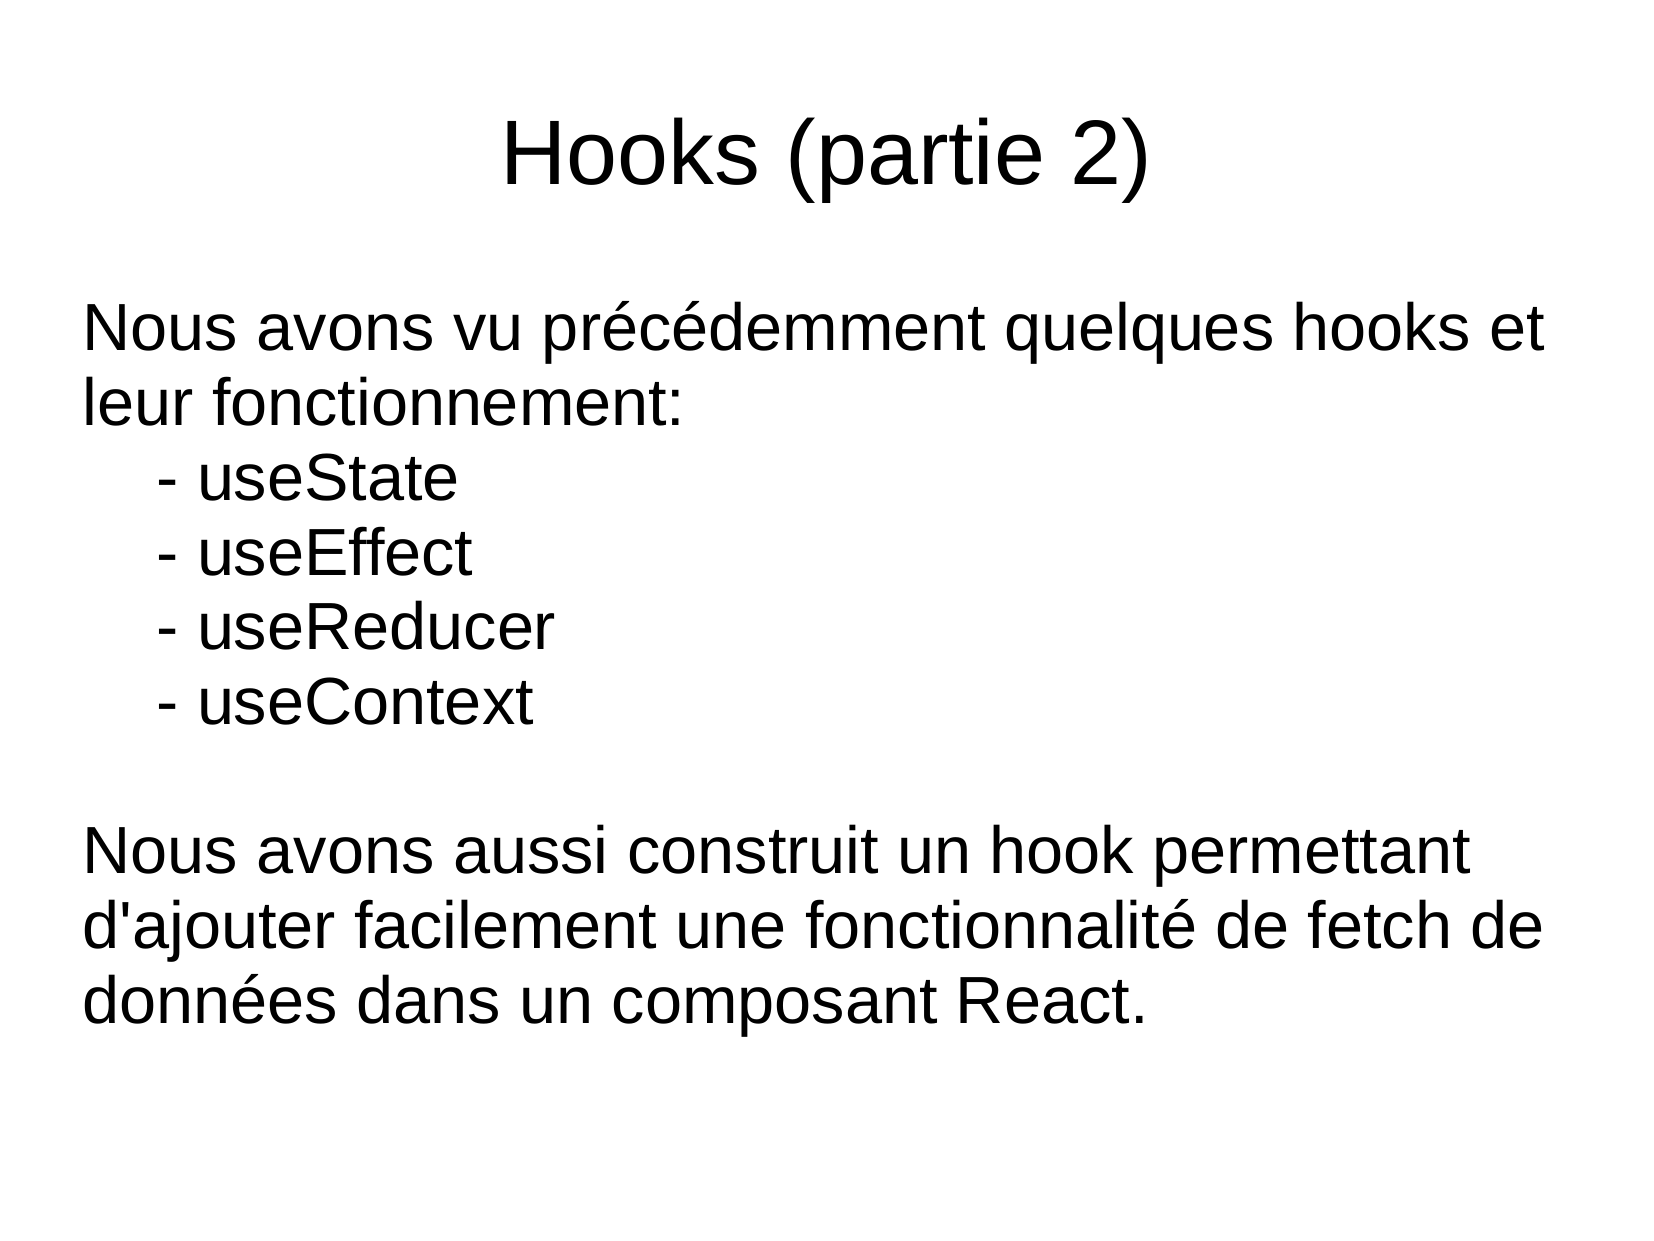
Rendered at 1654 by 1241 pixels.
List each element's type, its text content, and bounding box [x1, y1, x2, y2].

subtitle Nous avons vu précédemment quelques hooks et leur fonctionnement: - useState - useEffect - useReducer - useContext Nous avons aussi construit un hook permettant d'ajouter facilement une fonctionnalité de fetch de données dans un composant React. [82, 290, 1571, 1109]
title Hooks (partie 2) [82, 49, 1571, 257]
